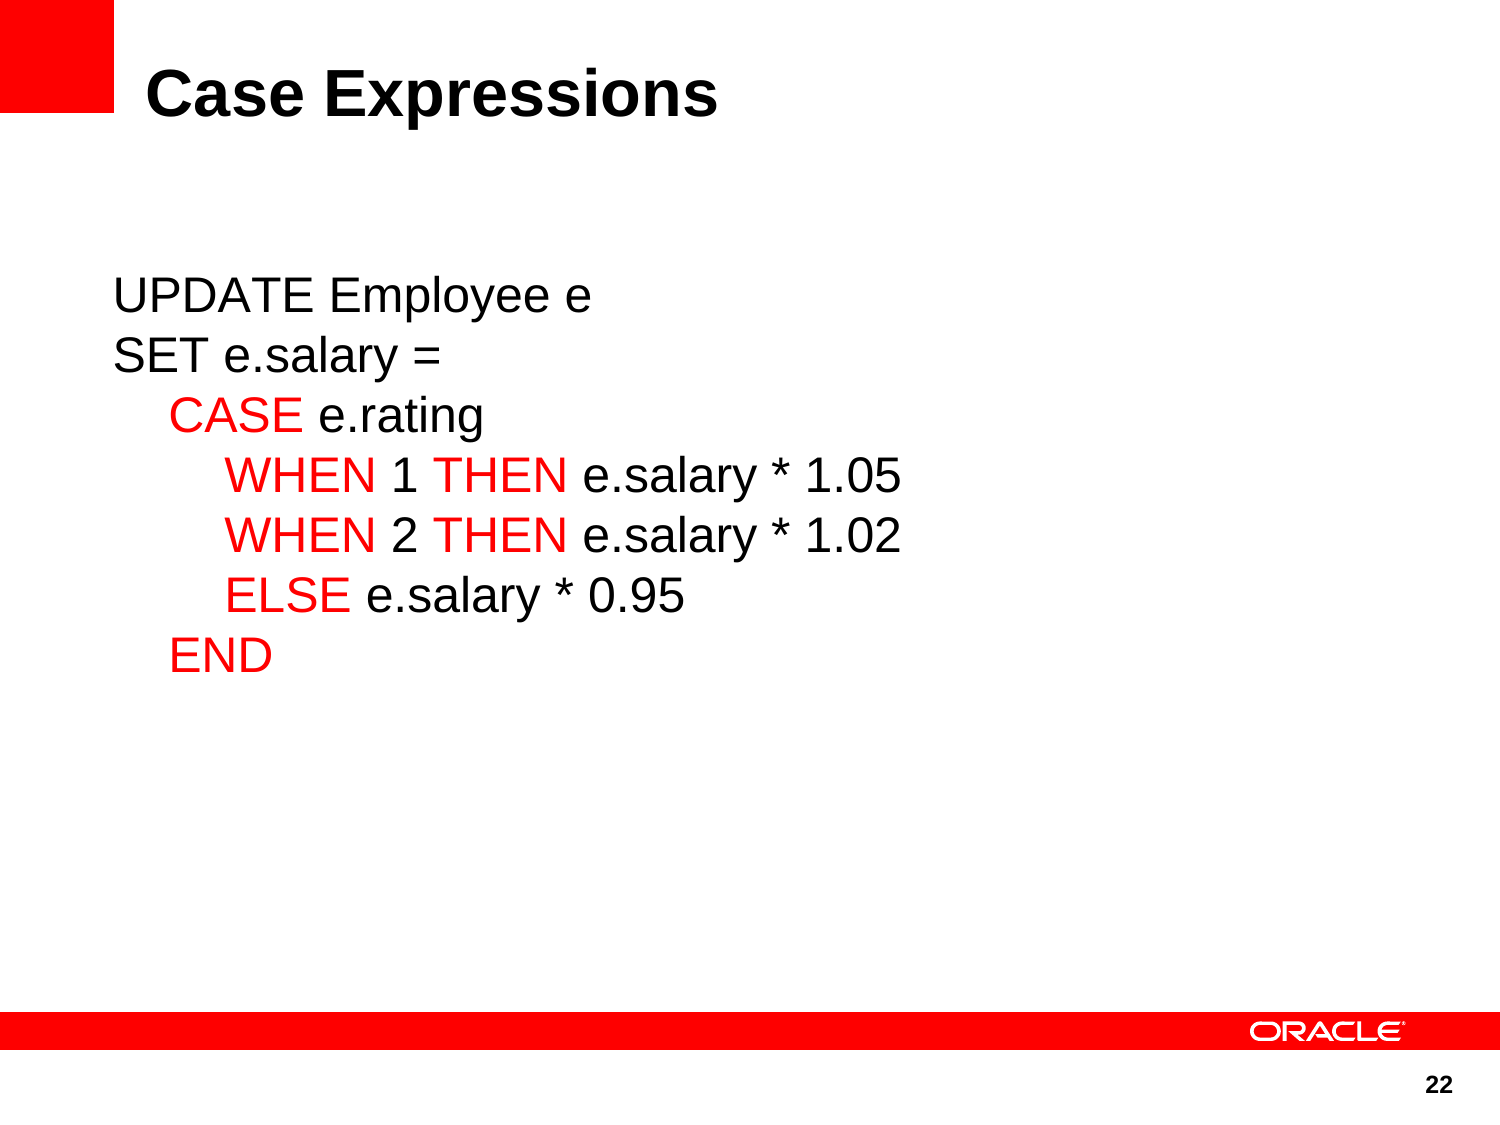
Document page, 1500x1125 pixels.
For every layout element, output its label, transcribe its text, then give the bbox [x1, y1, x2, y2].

picture [0, 1012, 1500, 1050]
picture [0, 0, 114, 113]
title Case Expressions [145, 49, 1390, 190]
list UPDATE Employee e SET e.salary = CASE e.rating WHEN 1 THEN e.salary * 1.05 WHEN 2 THEN e.salary * 1.02 ELSE e.salary * 0.95 END [112, 262, 1349, 961]
